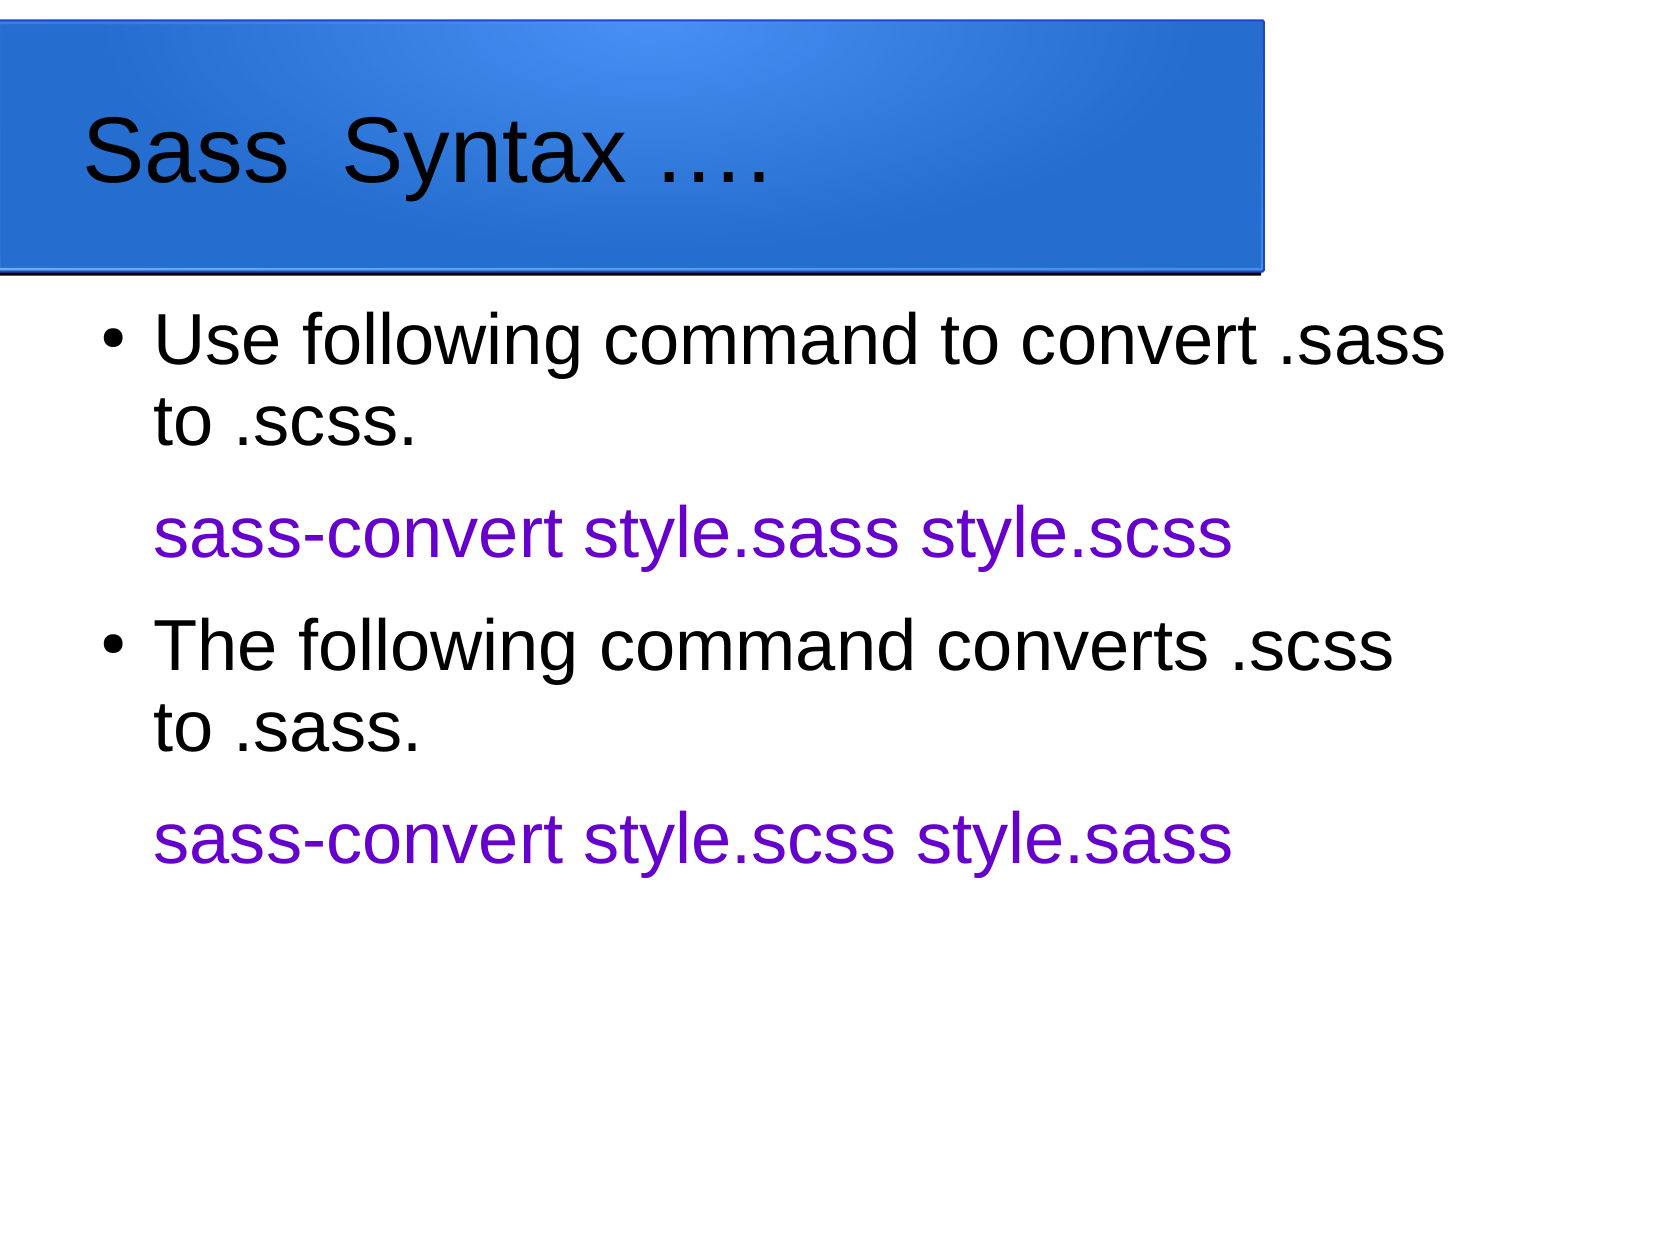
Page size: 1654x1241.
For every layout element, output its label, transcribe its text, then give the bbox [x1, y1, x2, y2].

title Sass Syntax …. [82, 47, 1235, 252]
list Use following command to convert .sass to .scss. sass-convert style.sass style.scss The following command converts .scss to .sass. sass-convert style.scss style.sass [82, 299, 1571, 1019]
